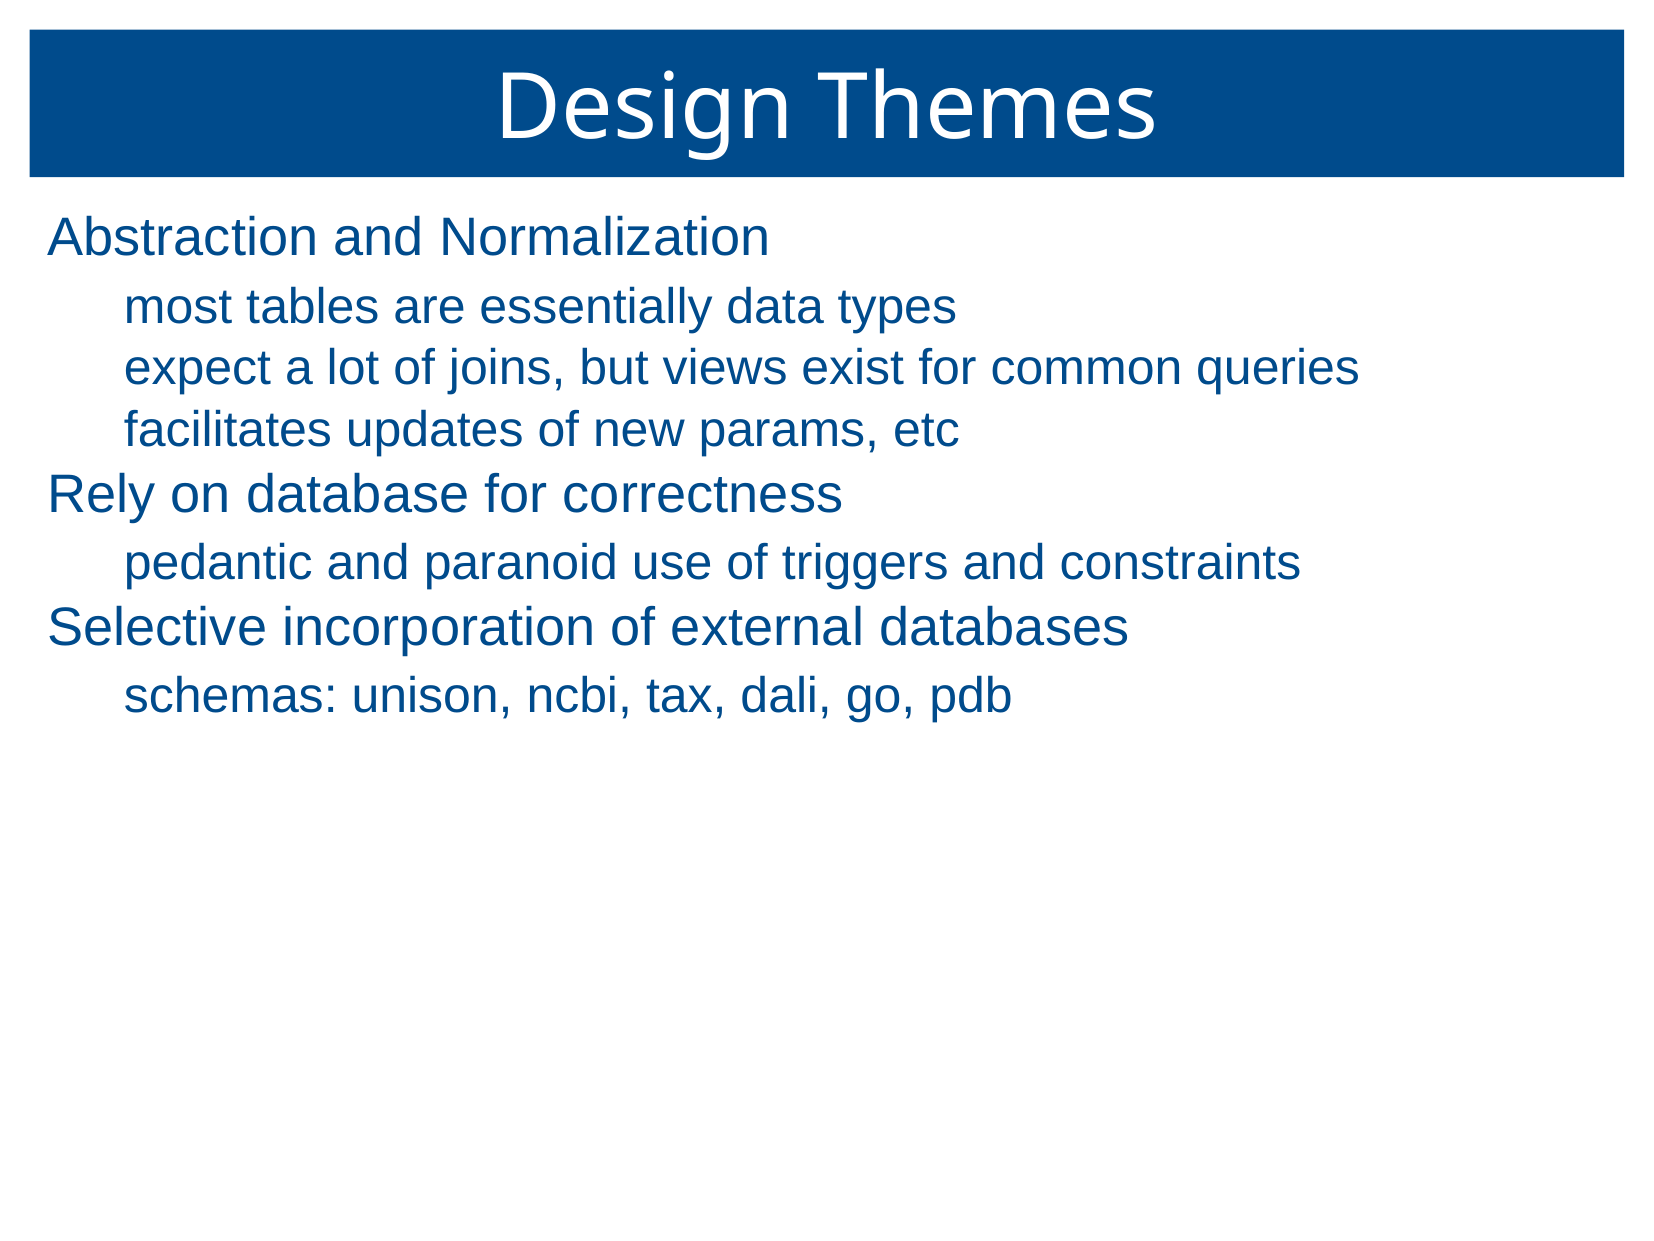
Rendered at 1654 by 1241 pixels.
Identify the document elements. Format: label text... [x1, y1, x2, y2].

title Design Themes [29, 29, 1625, 178]
list Abstraction and Normalization most tables are essentially data types expect a lot of joins, but views exist for common queries facilitates updates of new params, etc Rely on database for correctness pedantic and paranoid use of triggers and constraints Selective incorporation of external databases schemas: unison, ncbi, tax, dali, go, pdb [29, 206, 1625, 1152]
